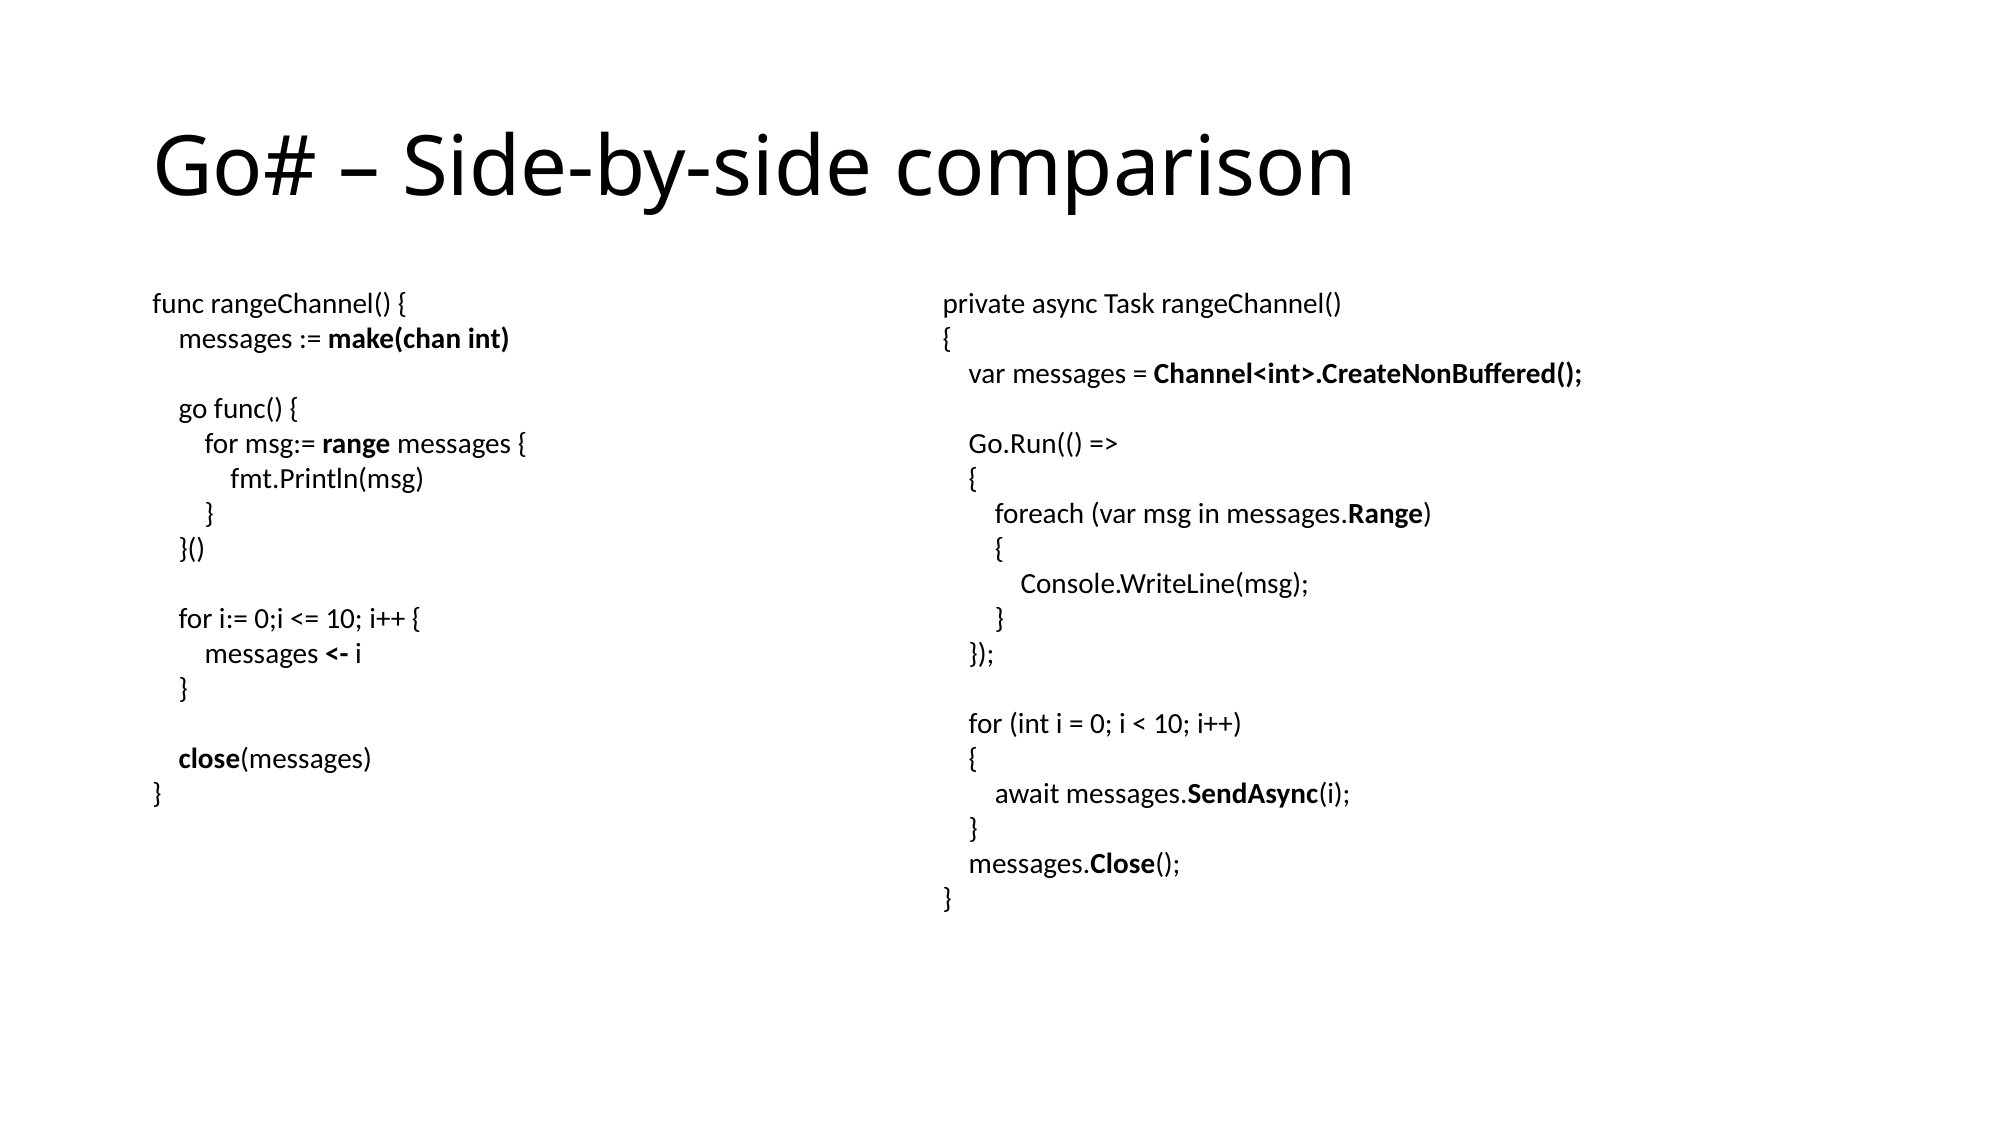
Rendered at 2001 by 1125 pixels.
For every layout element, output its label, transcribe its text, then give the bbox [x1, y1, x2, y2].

text_box func rangeChannel() { messages := make(chan int) go func() { for msg:= range messages { fmt.Println(msg) } }() for i:= 0;i <= 10; i++ { messages <- i } close(messages) } [137, 277, 816, 823]
title Go# – Side-by-side comparison [137, 59, 1863, 278]
text_box private async Task rangeChannel() { var messages = Channel<int>.CreateNonBuffered(); Go.Run(() => { foreach (var msg in messages.Range) { Console.WriteLine(msg); } }); for (int i = 0; i < 10; i++) { await messages.SendAsync(i); } messages.Close(); } [927, 277, 1863, 929]
